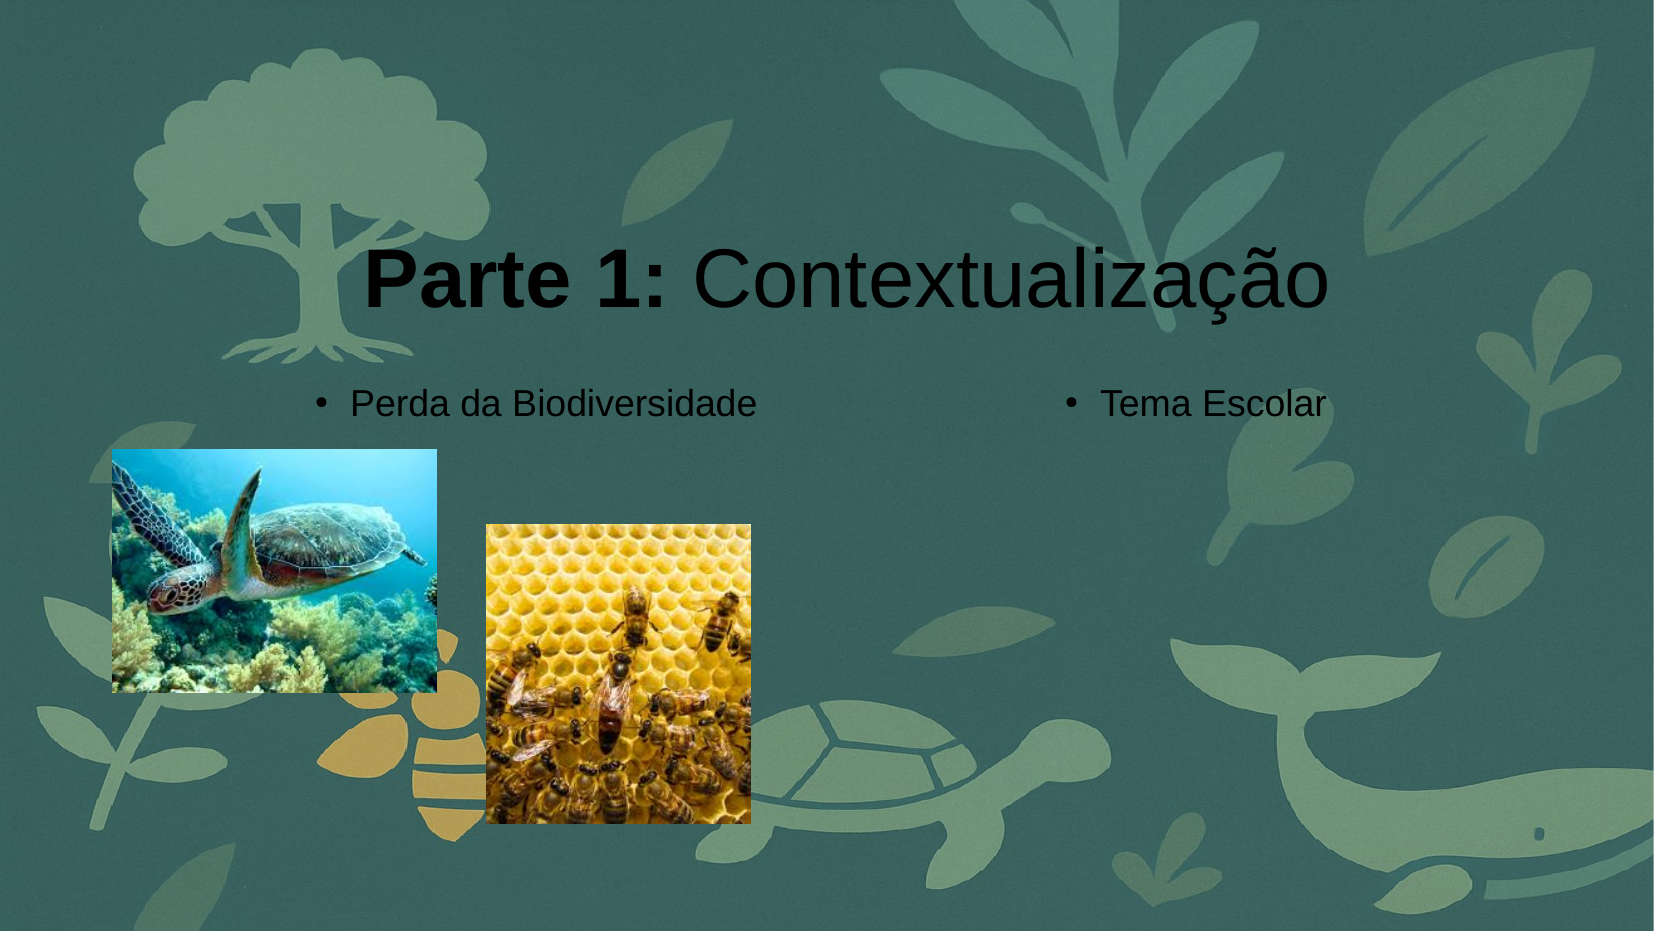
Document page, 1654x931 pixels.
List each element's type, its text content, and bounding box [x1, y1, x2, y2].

picture [0, 0, 1654, 931]
text_box Perda da Biodiversidade [300, 375, 826, 451]
subtitle Parte 1: Contextualização [157, 150, 1538, 409]
text_box Tema Escolar [1050, 375, 1463, 451]
